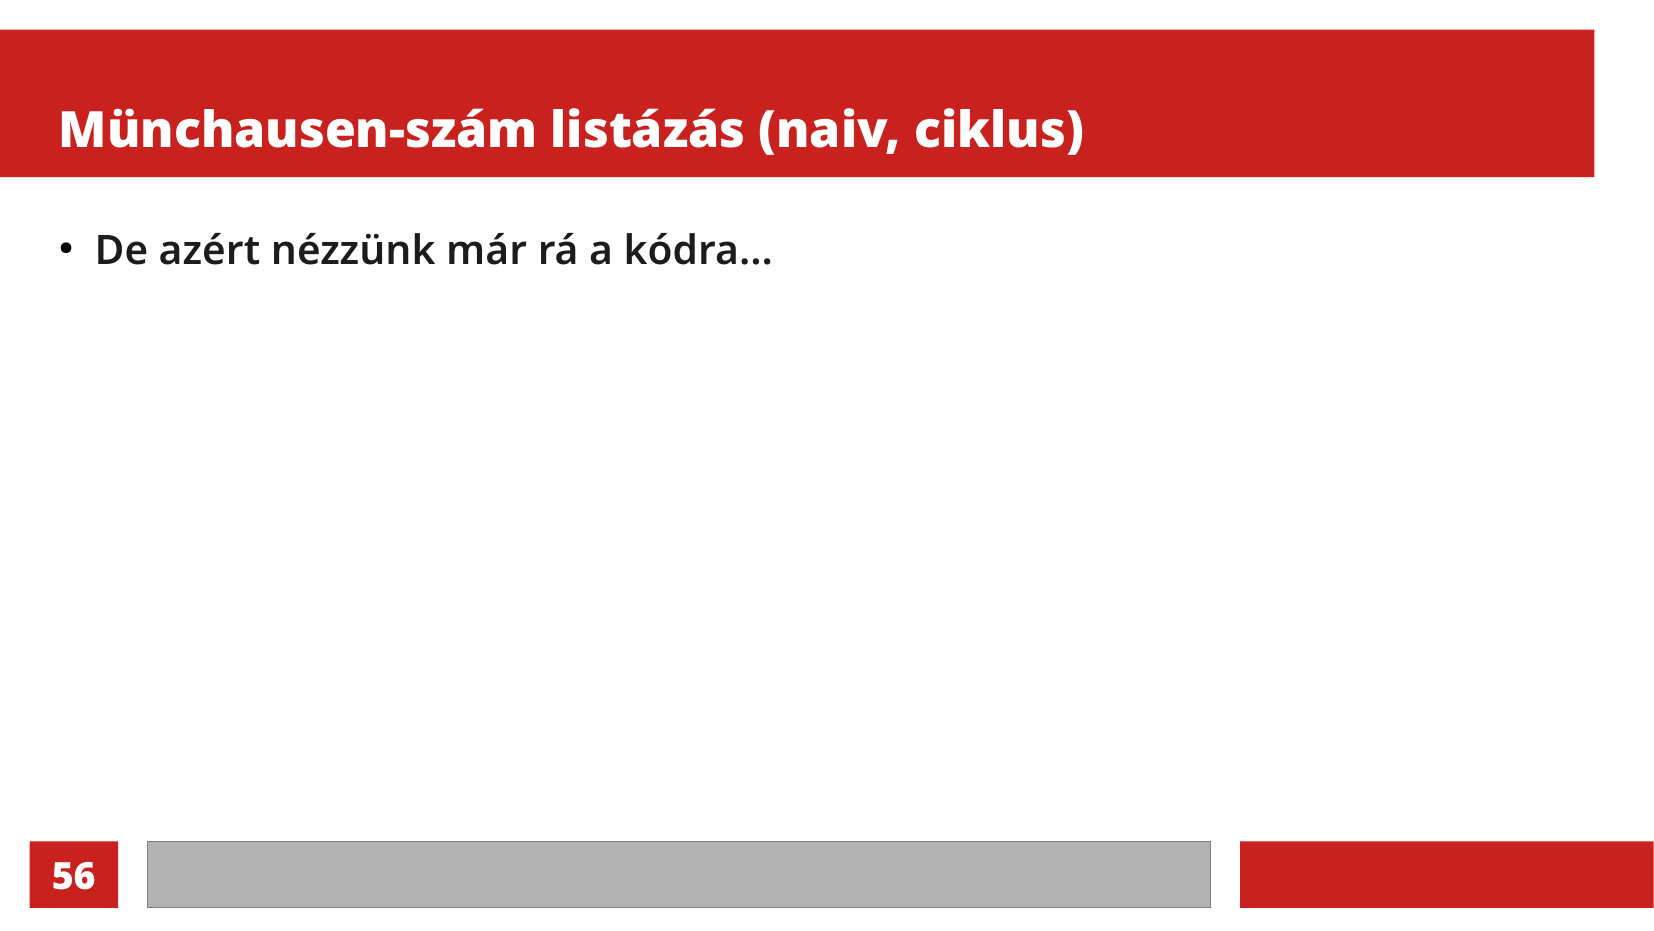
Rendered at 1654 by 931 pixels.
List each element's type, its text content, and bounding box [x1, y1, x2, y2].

list De azért nézzünk már rá a kódra... [59, 221, 1565, 502]
title Münchausen-szám listázás (naiv, ciklus) [59, 44, 1595, 163]
